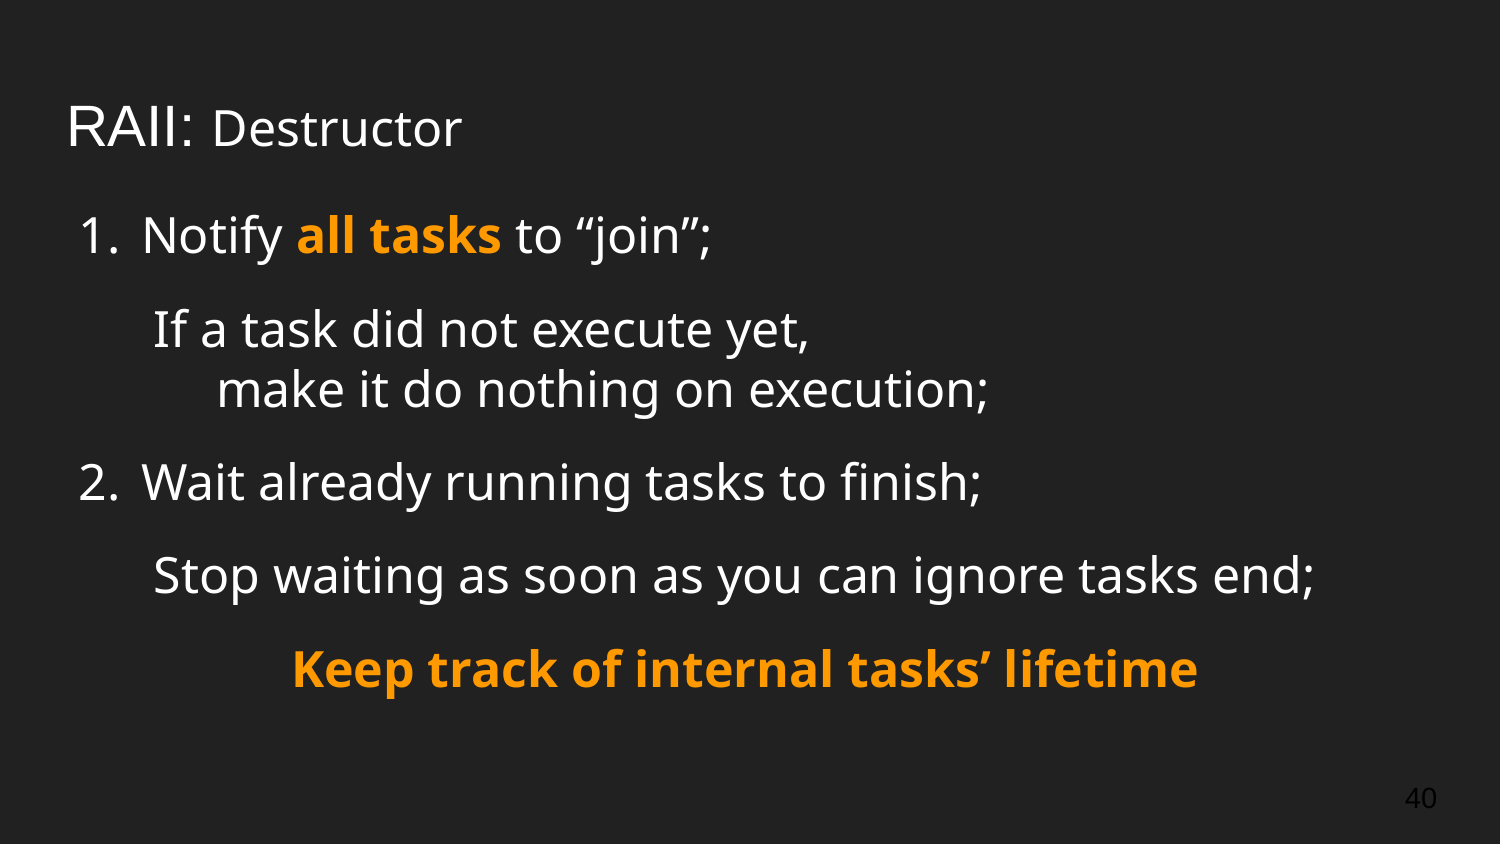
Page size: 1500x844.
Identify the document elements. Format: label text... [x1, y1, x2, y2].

slide_number <number> [1389, 764, 1480, 830]
title RAII: Destructor [51, 72, 1449, 167]
list Notify all tasks to “join”; If a task did not execute yet, make it do nothing on execution; Wait already running tasks to finish; Stop waiting as soon as you can ignore tasks end; Keep track of internal tasks’ lifetime [51, 189, 1449, 750]
